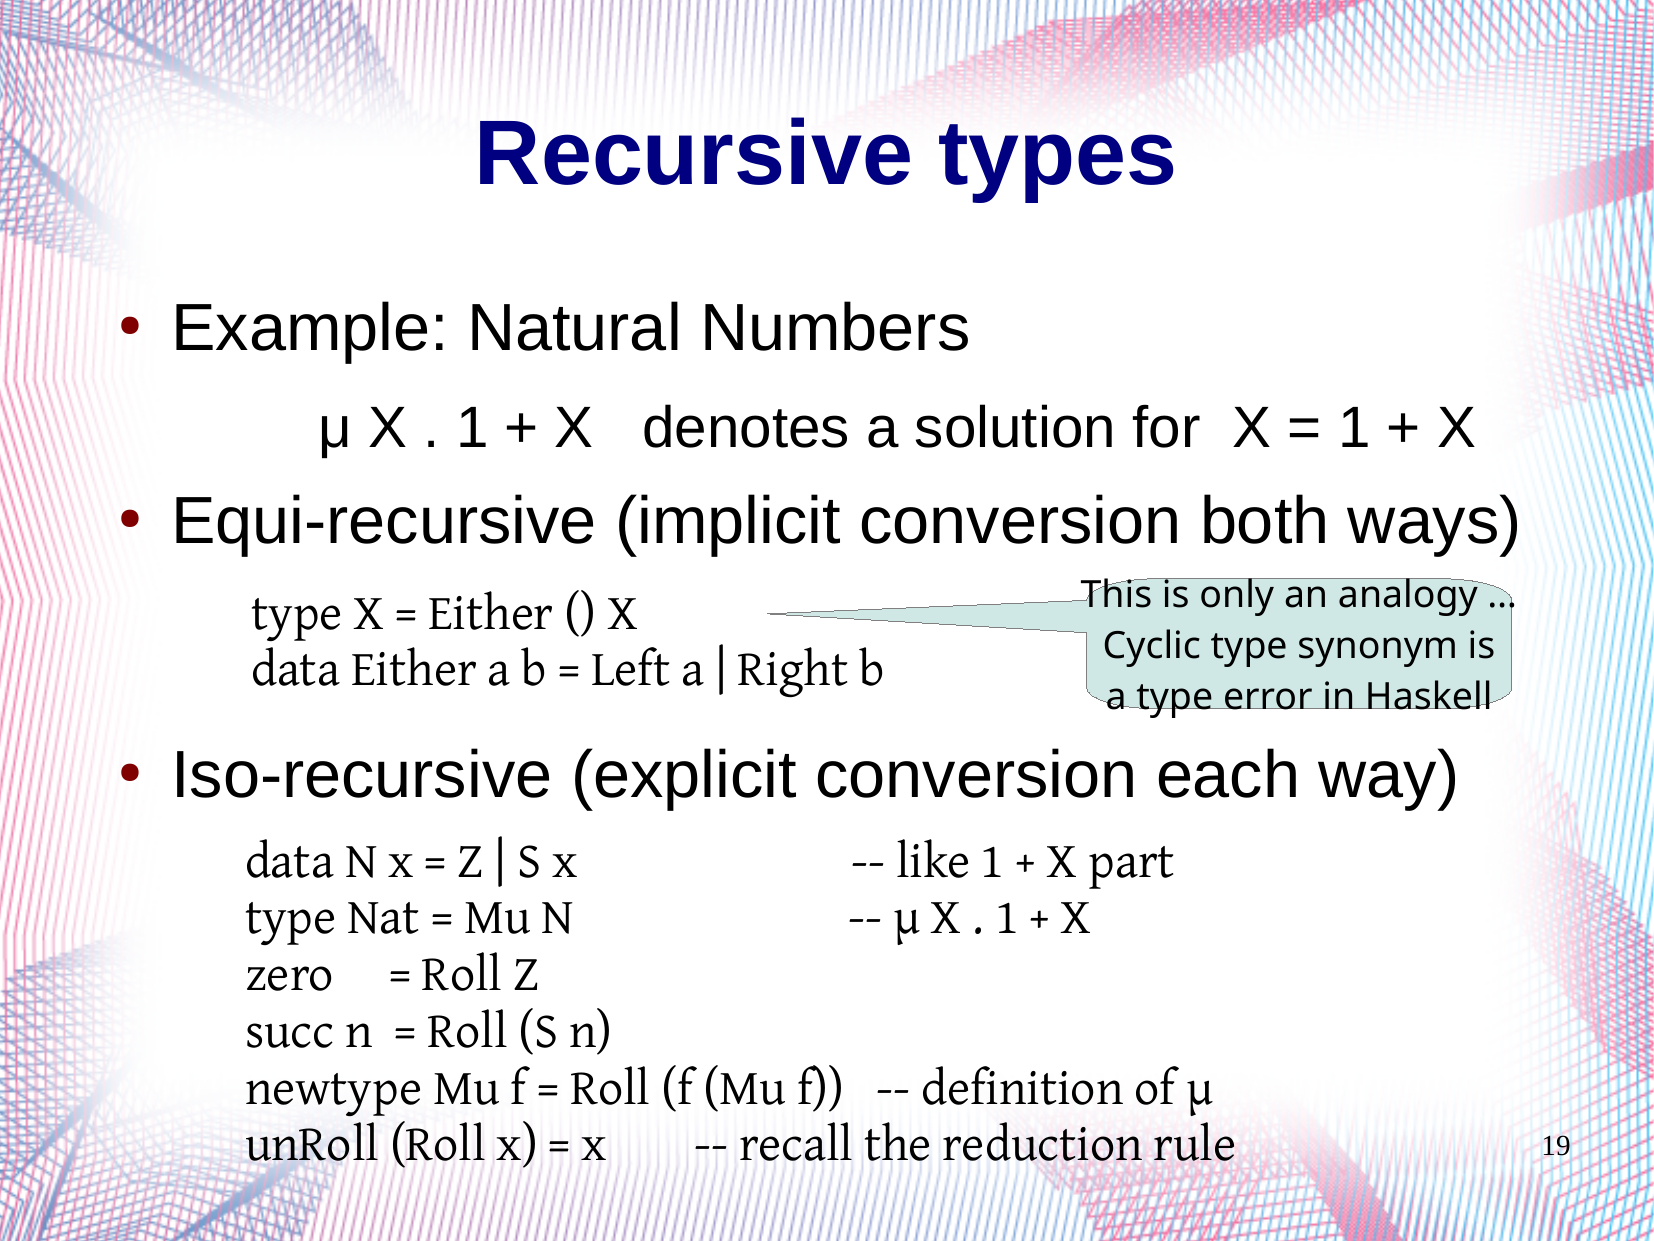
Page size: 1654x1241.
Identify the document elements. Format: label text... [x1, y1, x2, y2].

text_box data N x = Z | S x -- like 1 + X part type Nat = Mu N -- μ X . 1 + X zero = Roll Z succ n = Roll (S n) newtype Mu f = Roll (f (Mu f)) -- definition of μ unRoll (Roll x) = x -- recall the reduction rule [230, 826, 1436, 1183]
title Recursive types [82, 49, 1571, 257]
text_box type X = Either () X data Either a b = Left a | Right b [236, 578, 1028, 708]
picture [0, 0, 1654, 1241]
list Example: Natural Numbers μ X . 1 + X denotes a solution for X = 1 + X Equi-recursive (implicit conversion both ways) Iso-recursive (explicit conversion each way) [82, 290, 1571, 1109]
text_box This is only an analogy … Cyclic type synonym is a type error in Haskell [767, 578, 1512, 709]
